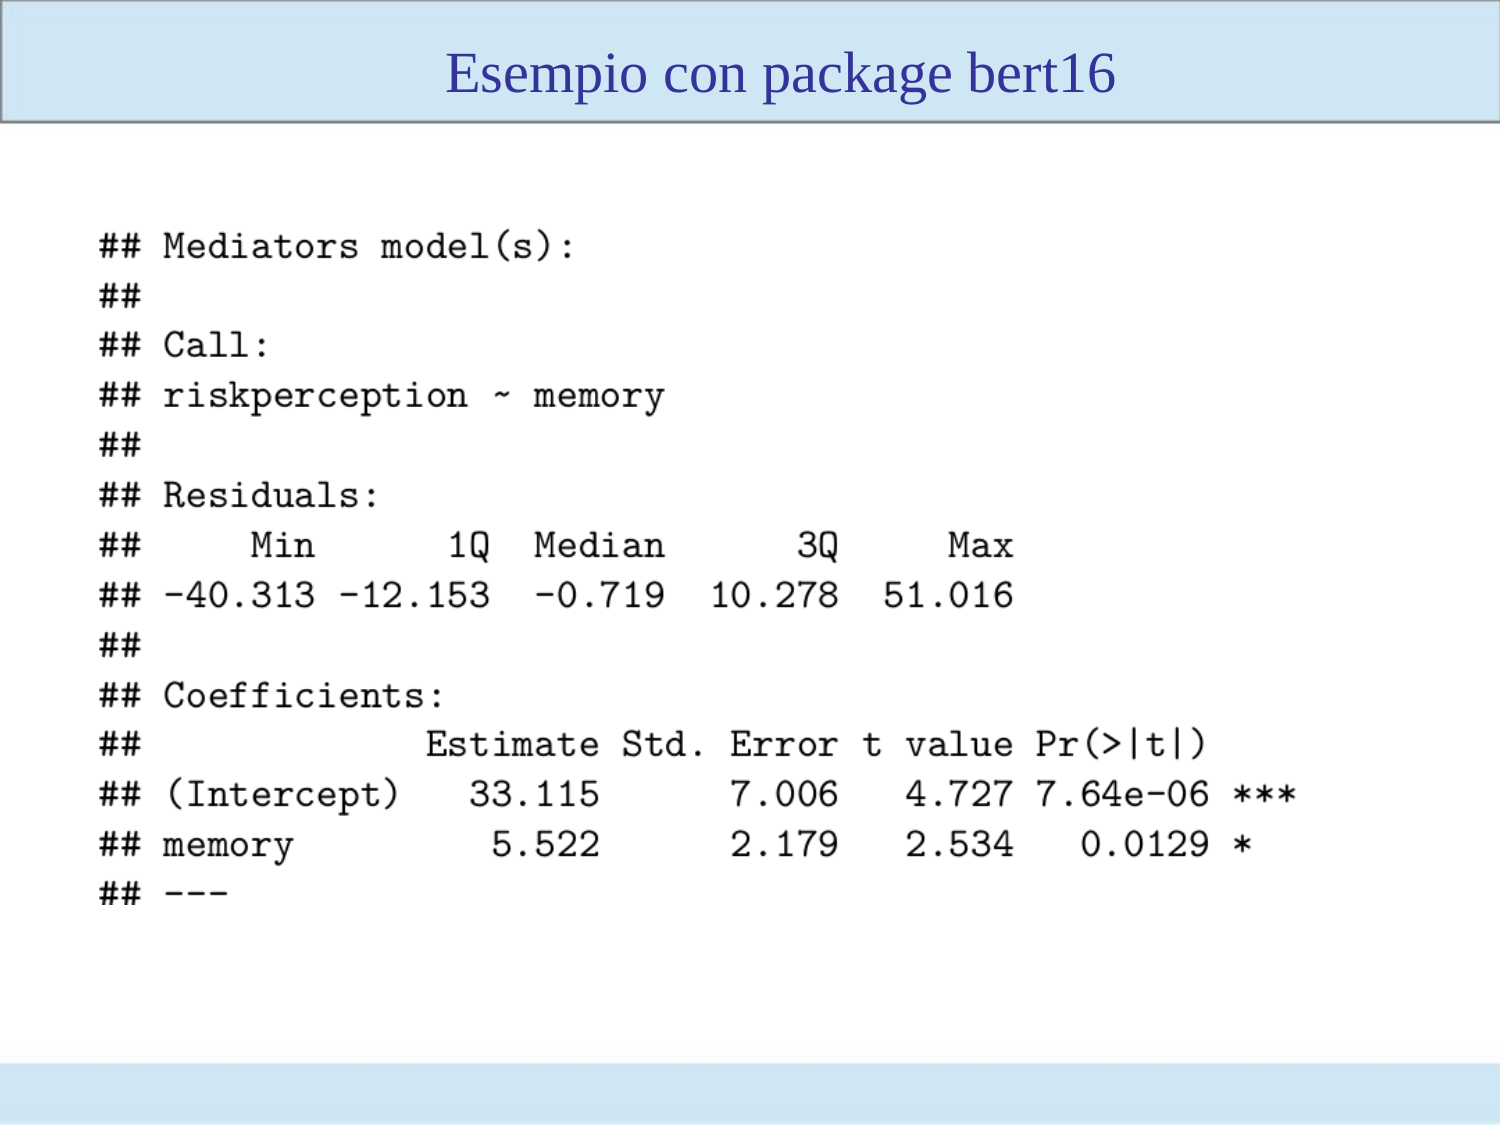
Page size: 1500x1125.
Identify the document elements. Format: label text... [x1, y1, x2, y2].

title Esempio con package bert16 [249, 21, 1313, 117]
picture [0, 0, 1500, 1125]
